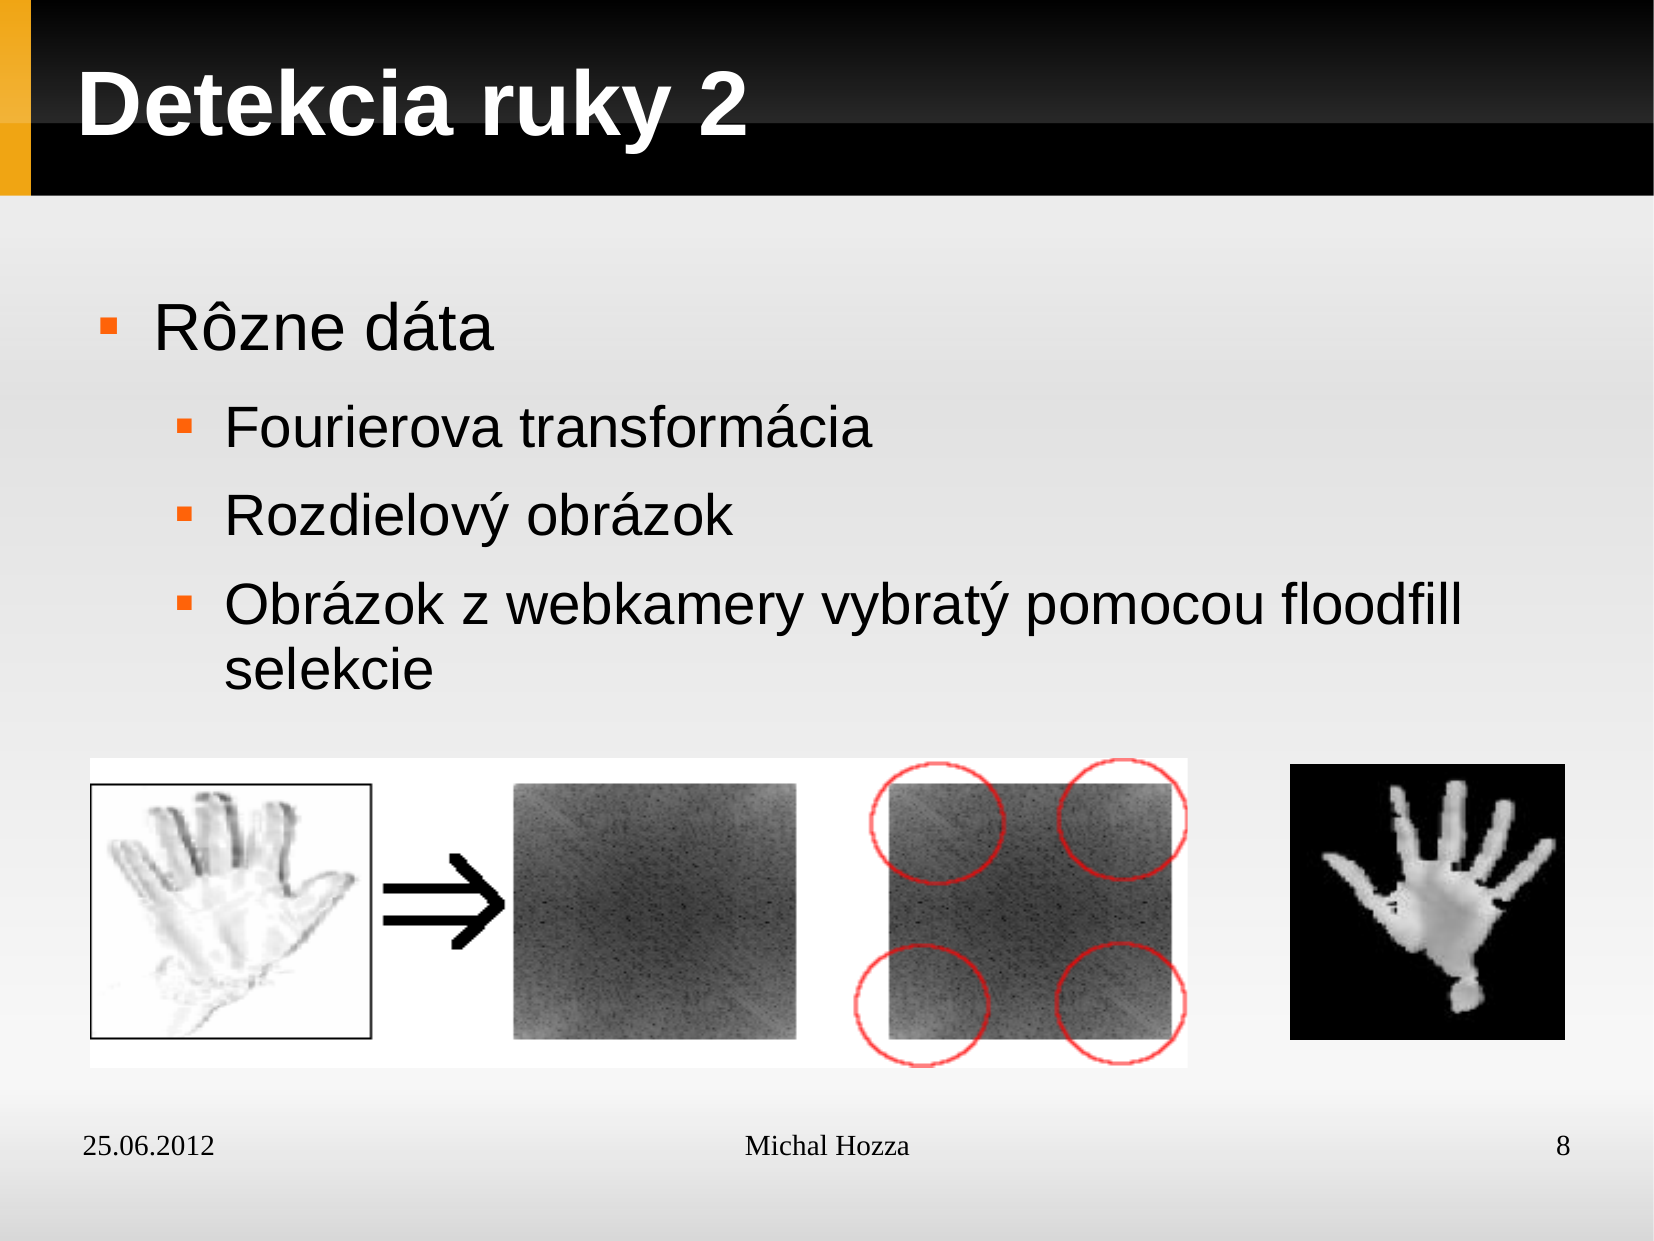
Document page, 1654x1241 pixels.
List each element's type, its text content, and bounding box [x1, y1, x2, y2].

list Rôzne dáta Fourierova transformácia Rozdielový obrázok Obrázok z webkamery vybratý pomocou floodfill selekcie [82, 290, 1571, 702]
title Detekcia ruky 2 [76, 0, 1565, 208]
picture [0, 0, 1654, 1241]
